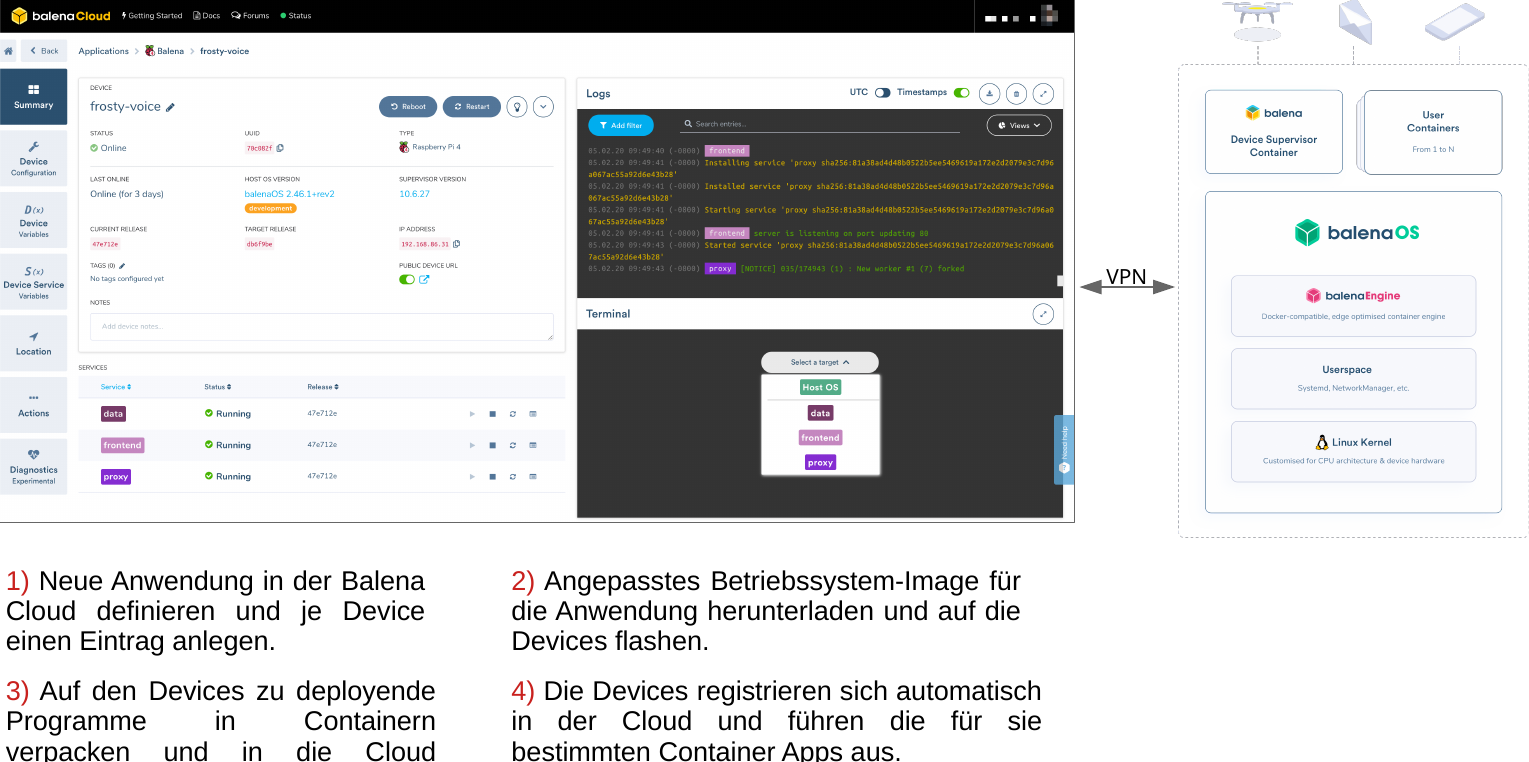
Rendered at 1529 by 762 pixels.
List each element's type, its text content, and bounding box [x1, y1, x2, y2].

list 2) Angepasstes Betriebssystem-Image für die Anwendung herunterladen und auf die Devices flashen. [511, 565, 1021, 651]
text_box VPN [1091, 255, 1162, 295]
list 1) Neue Anwendung in der Balena Cloud definieren und je Device einen Eintrag anlegen. [5, 565, 426, 651]
picture [1178, 0, 1529, 538]
list 4) Die Devices registrieren sich automatisch in der Cloud und führen die für sie bestimmten Container Apps aus. [511, 676, 1042, 762]
picture [0, 0, 1074, 522]
list 3) Auf den Devices zu deployende Programme in Containern verpacken und in die Cloud schieben. [5, 676, 436, 755]
